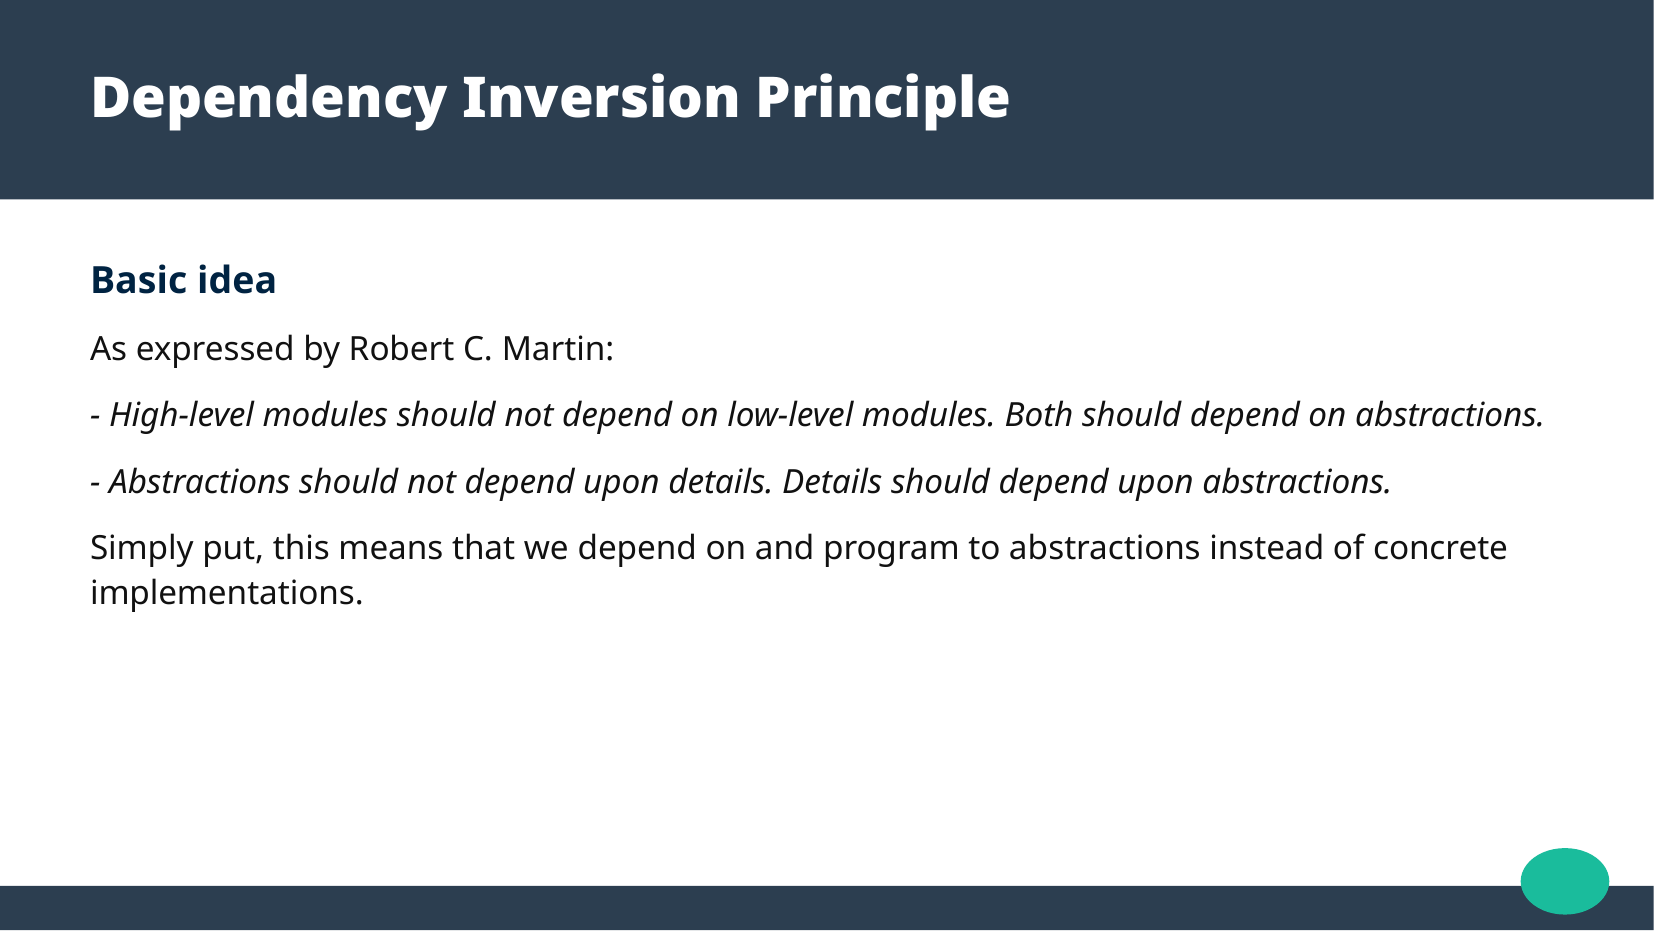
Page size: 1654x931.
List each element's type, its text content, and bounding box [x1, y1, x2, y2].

subtitle Basic idea As expressed by Robert C. Martin: - High-level modules should not depend on low-level modules. Both should depend on abstractions. - Abstractions should not depend upon details. Details should depend upon abstractions. Simply put, this means that we depend on and program to abstractions instead of concrete implementations. [90, 228, 1556, 706]
title Dependency Inversion Principle [90, 37, 1595, 155]
